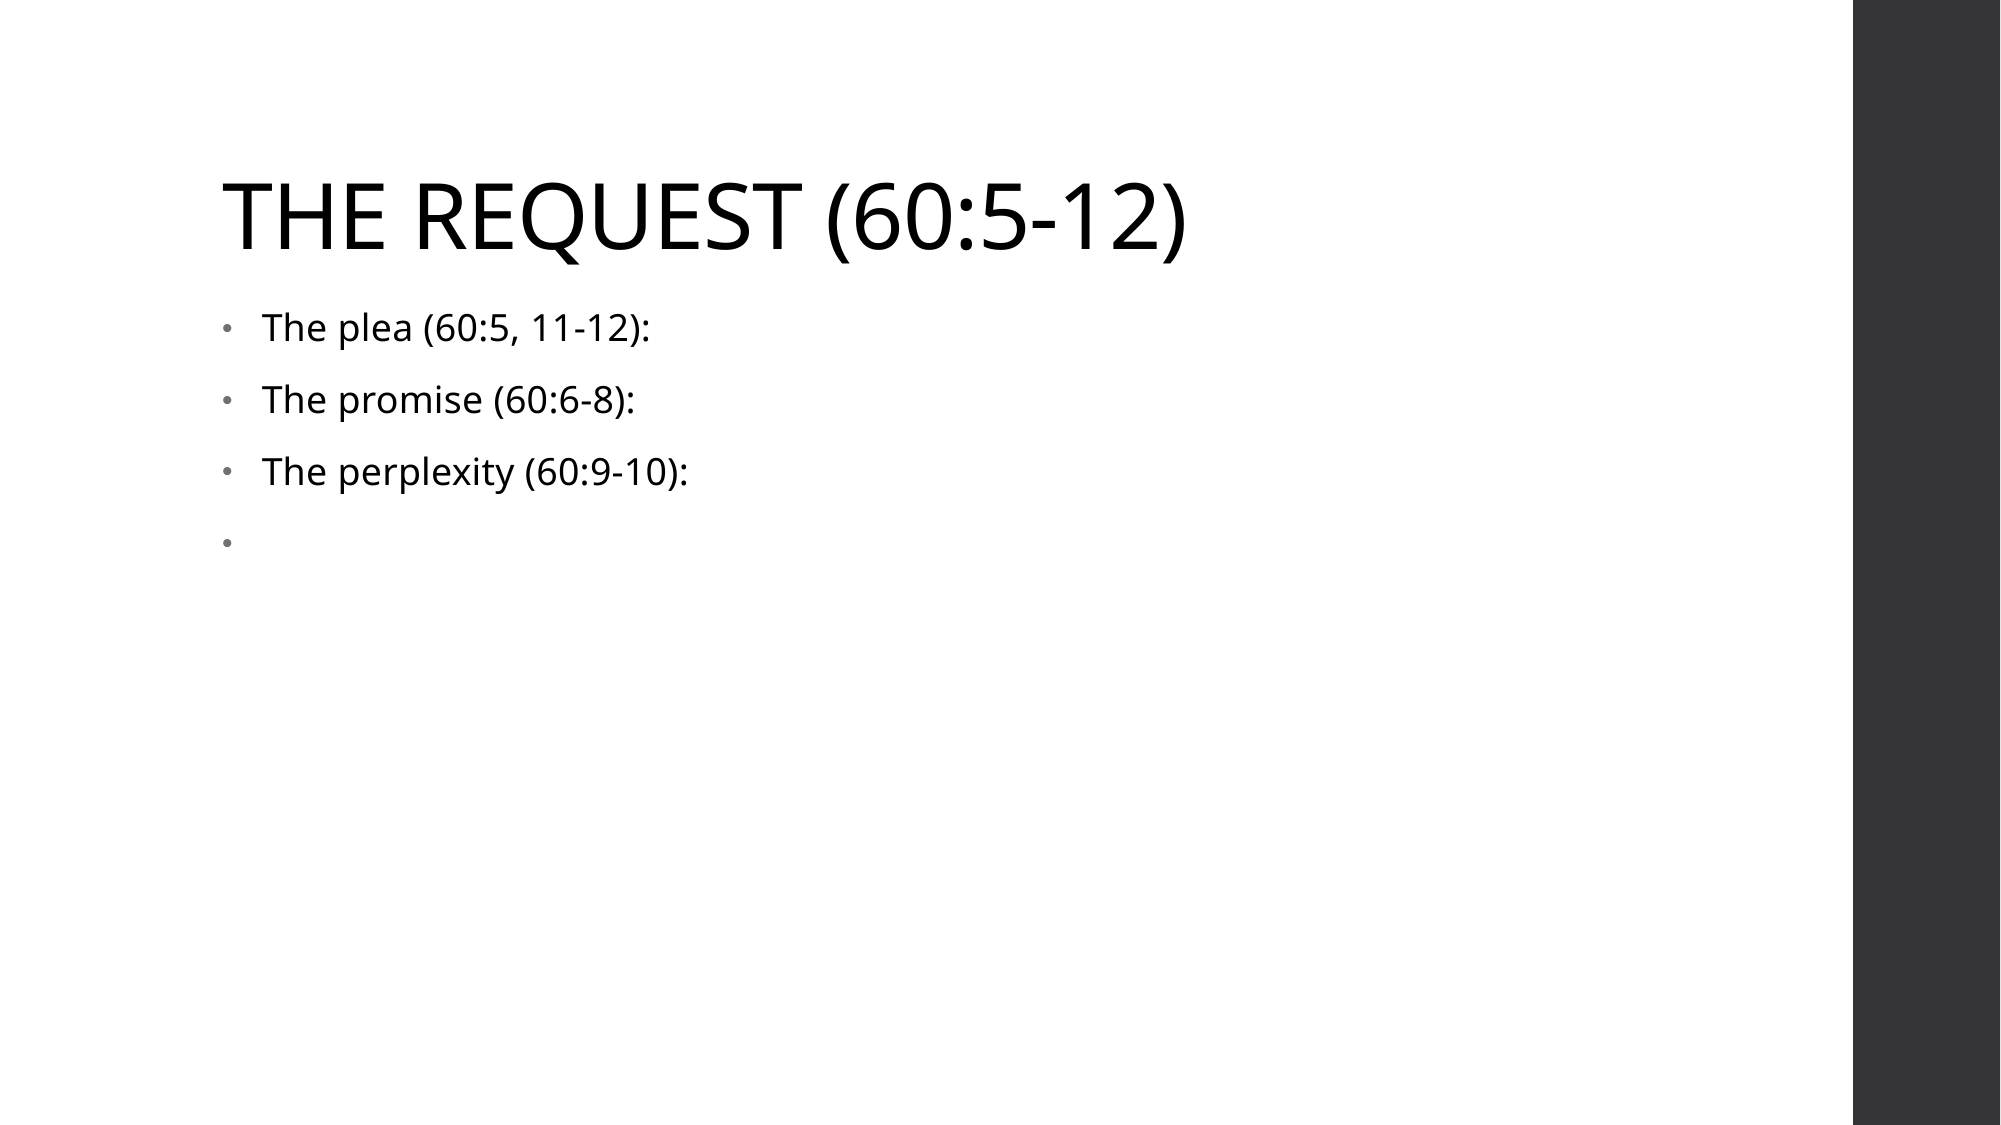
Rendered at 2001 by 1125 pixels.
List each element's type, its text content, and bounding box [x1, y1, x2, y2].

list The plea (60:5, 11-12): The promise (60:6-8): The perplexity (60:9-10): [206, 299, 1617, 1014]
title THE REQUEST (60:5-12) [206, 60, 1797, 278]
